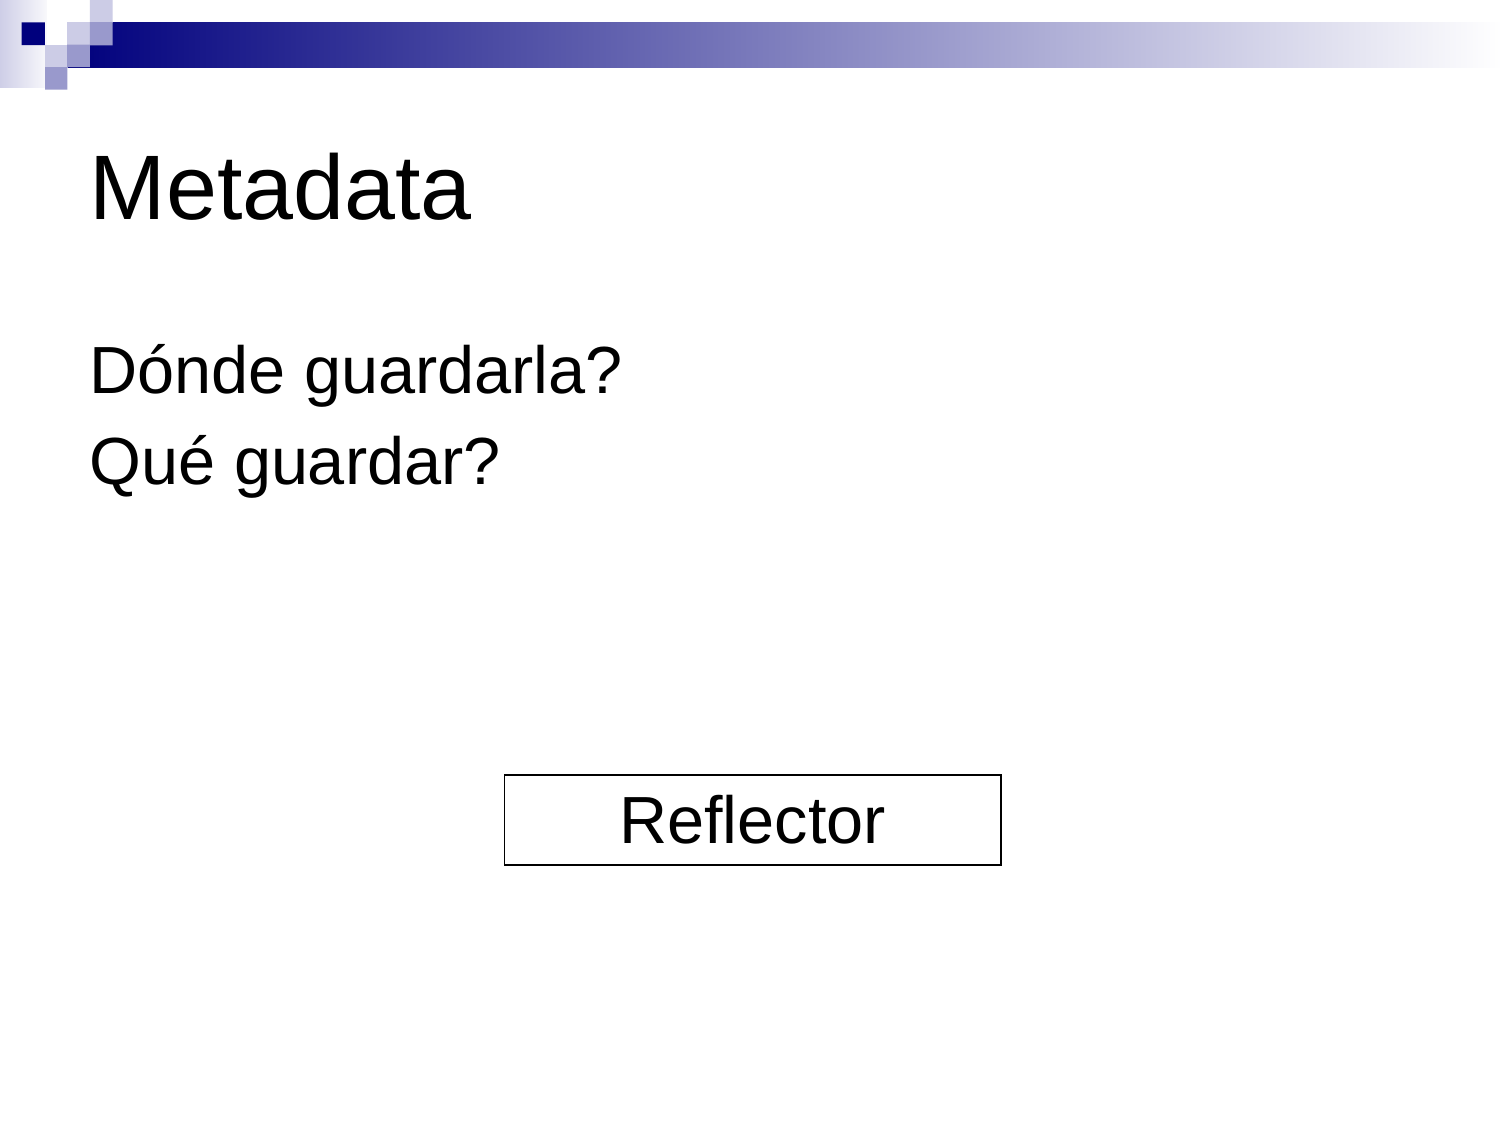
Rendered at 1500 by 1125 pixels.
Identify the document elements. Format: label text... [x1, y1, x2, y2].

text_box Reflector [504, 774, 1001, 866]
title Metadata [75, 75, 1426, 301]
list Dónde guardarla? Qué guardar? [75, 324, 1426, 638]
